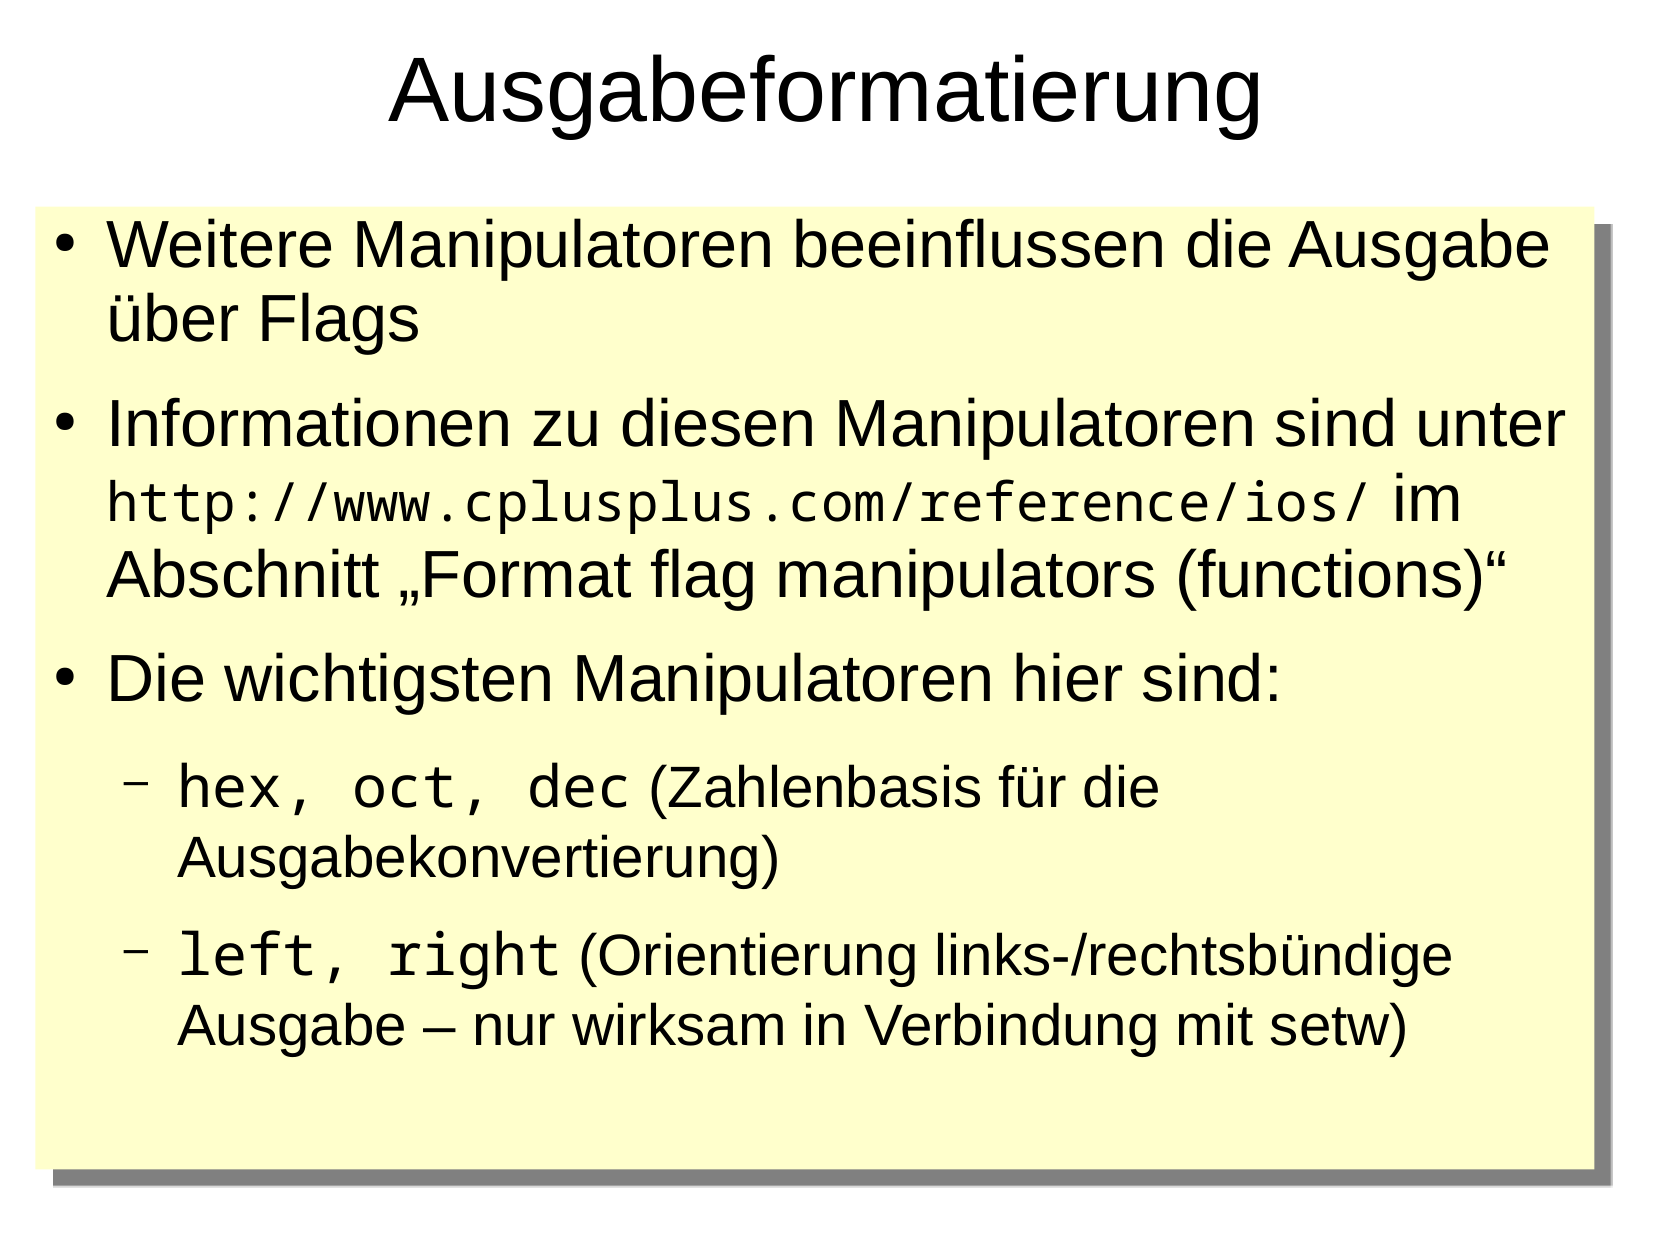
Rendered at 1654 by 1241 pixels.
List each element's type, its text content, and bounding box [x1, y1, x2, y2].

list Weitere Manipulatoren beeinflussen die Ausgabe über Flags Informationen zu diesen Manipulatoren sind unter http://www.cplusplus.com/reference/ios/ im Abschnitt „Format flag manipulators (functions)“ Die wichtigsten Manipulatoren hier sind: hex, oct, dec (Zahlenbasis für die Ausgabekonvertierung) left, right (Orientierung links-/rechtsbündige Ausgabe – nur wirksam in Verbindung mit setw) [35, 206, 1595, 1170]
title Ausgabeformatierung [82, 25, 1571, 154]
